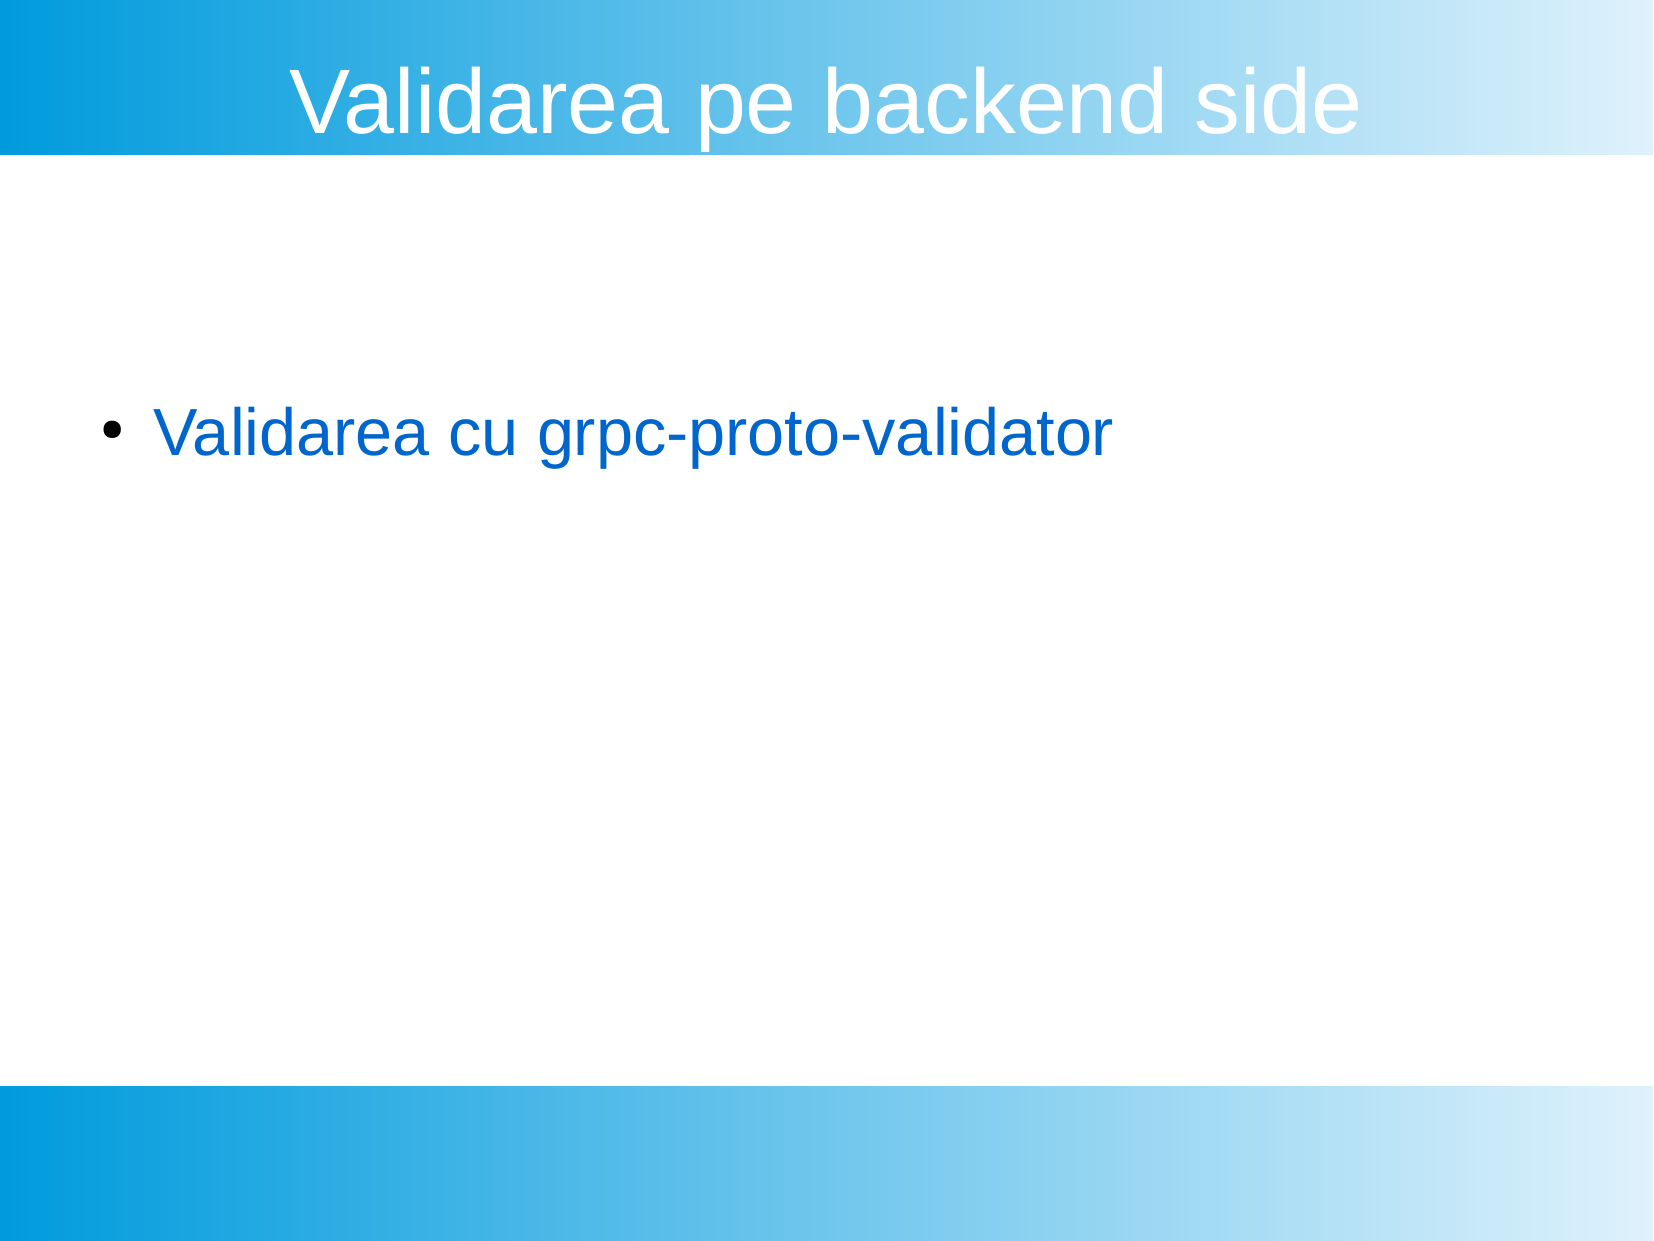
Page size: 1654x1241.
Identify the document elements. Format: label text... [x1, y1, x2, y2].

title Validarea pe backend side [82, 49, 1571, 155]
list Validarea cu grpc-proto-validator [82, 290, 1571, 1010]
